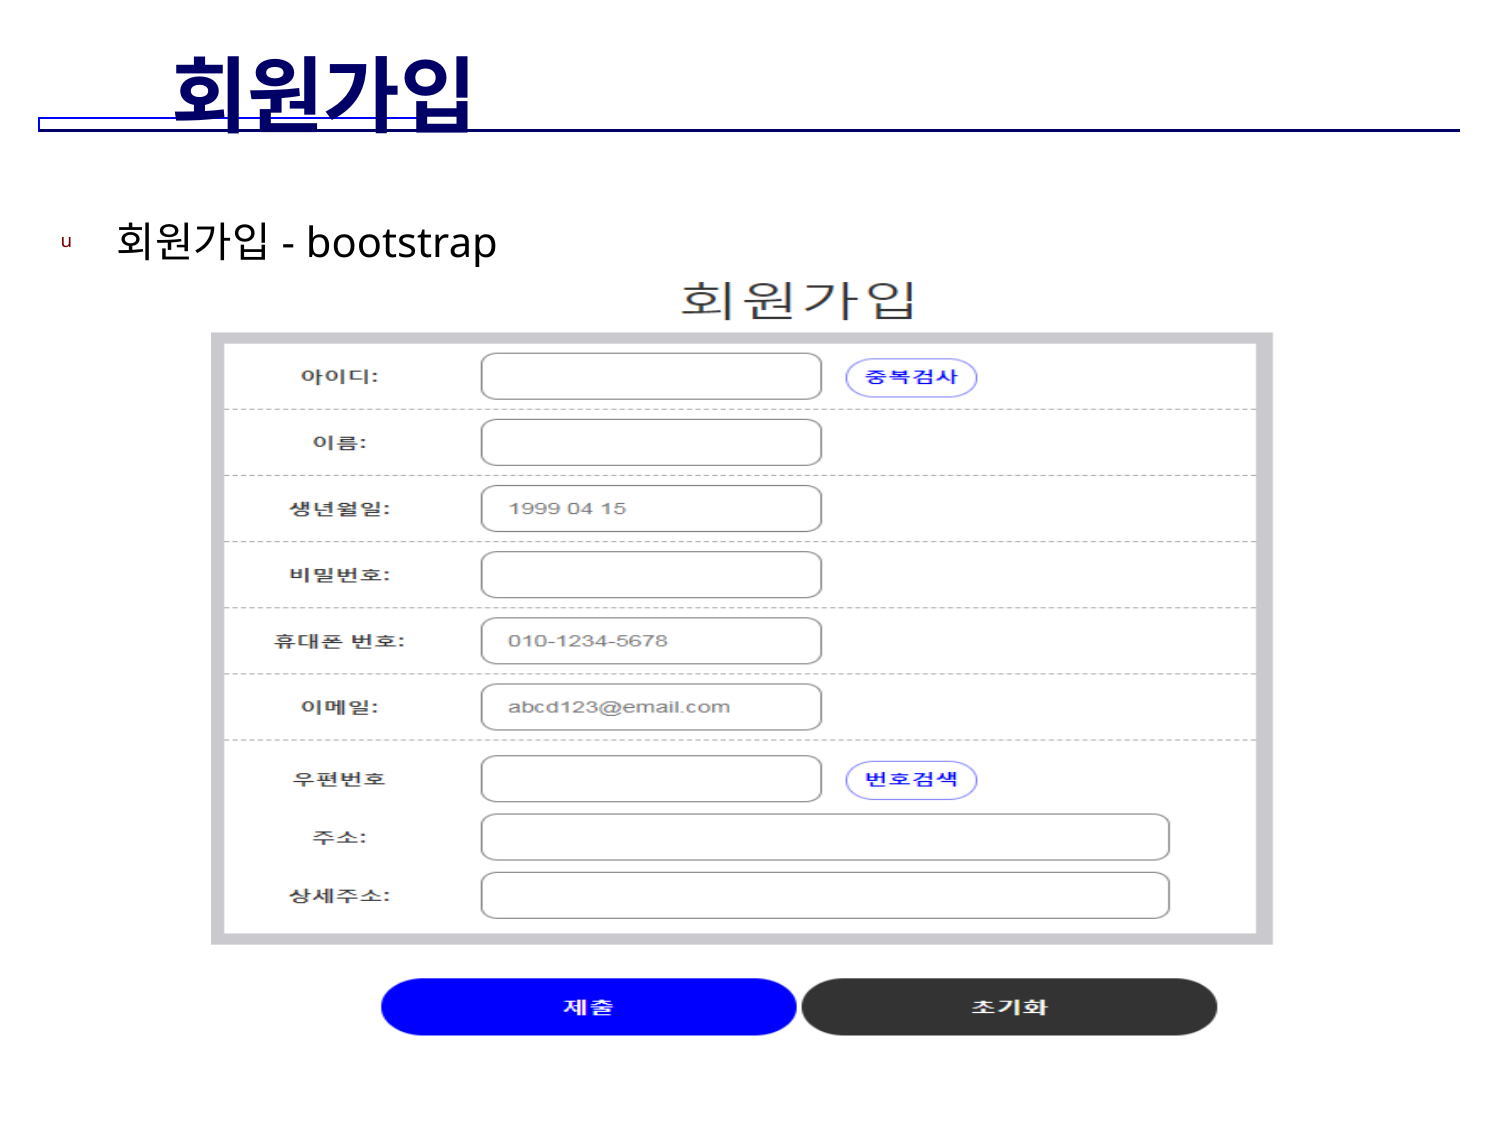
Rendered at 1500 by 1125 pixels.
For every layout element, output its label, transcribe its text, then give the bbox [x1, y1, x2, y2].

list 회원가입 - bootstrap [45, 208, 1460, 1027]
title 회원가입 [156, 36, 1435, 130]
picture [211, 272, 1280, 1049]
